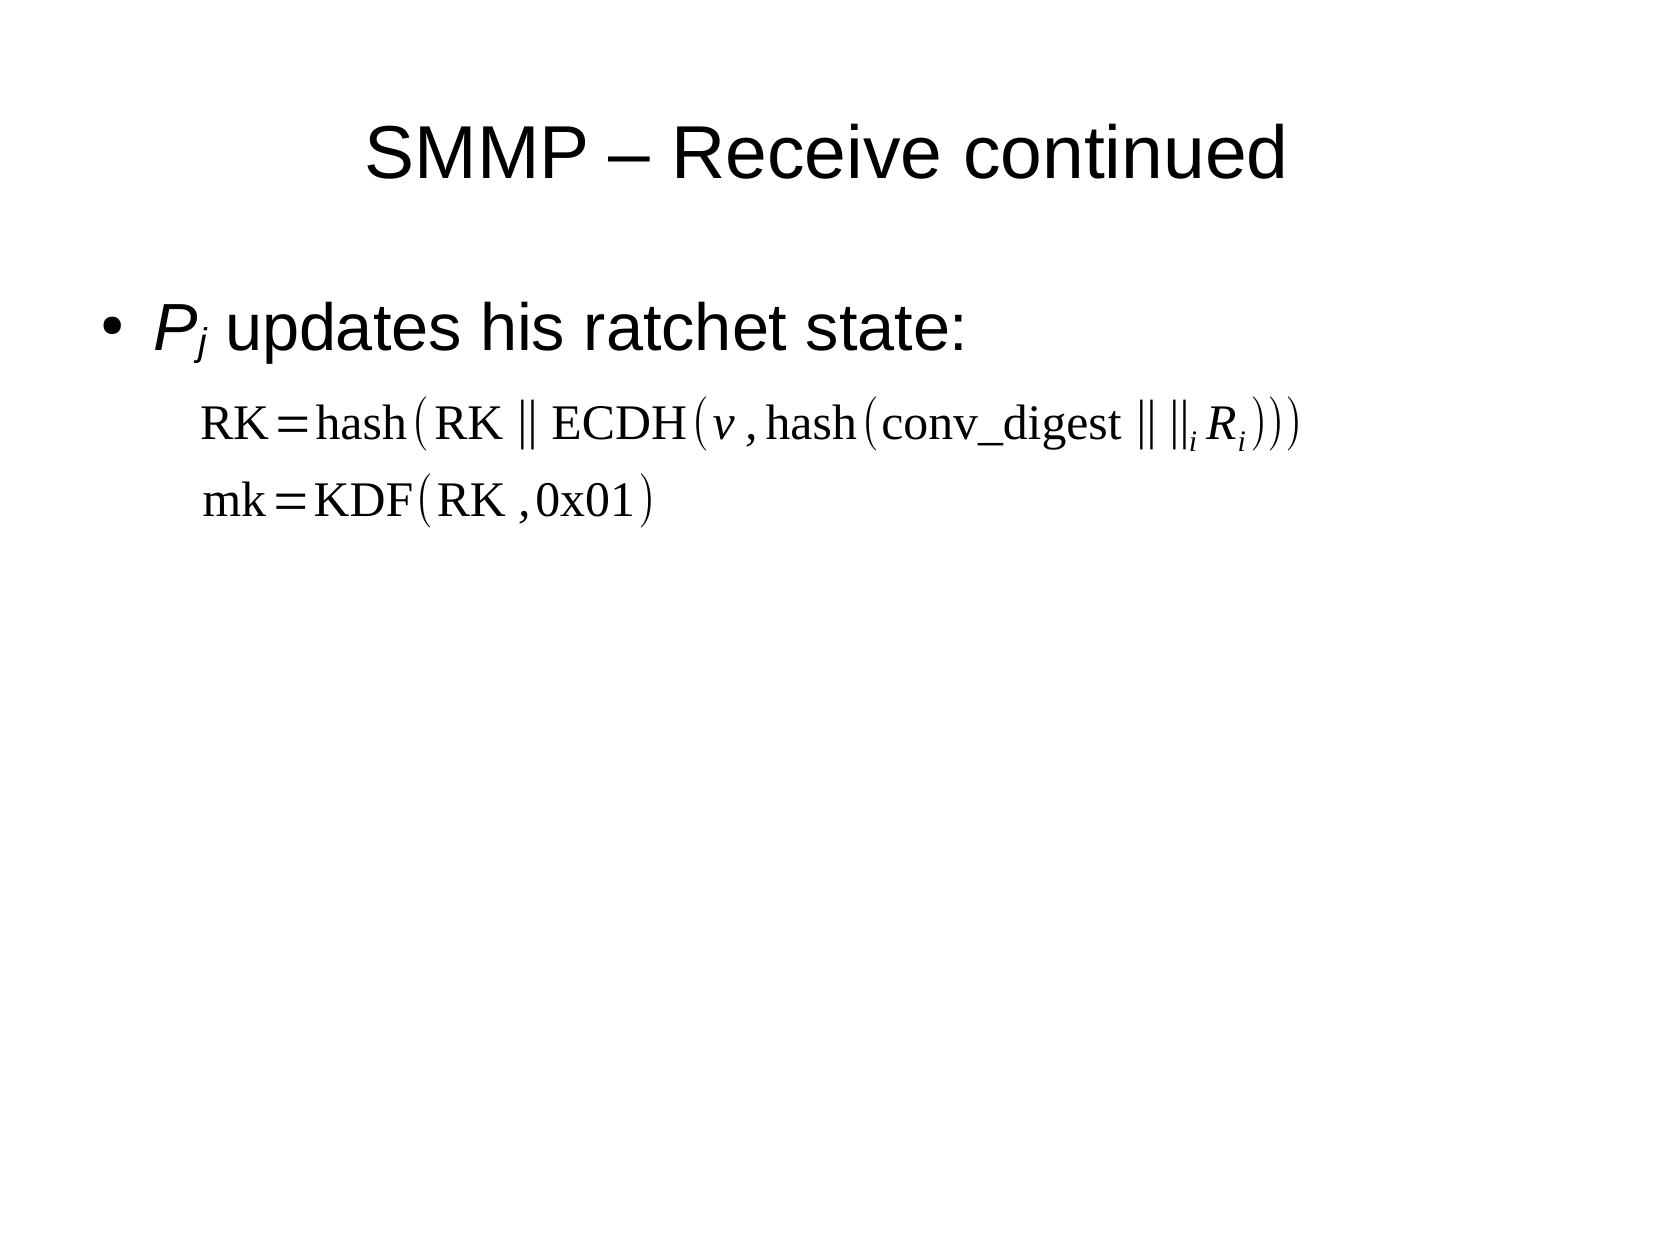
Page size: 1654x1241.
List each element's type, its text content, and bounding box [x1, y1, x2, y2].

chart [192, 394, 1308, 458]
chart [194, 470, 662, 531]
title SMMP – Receive continued [82, 49, 1571, 257]
list Pj updates his ratchet state: [82, 290, 1571, 1010]
